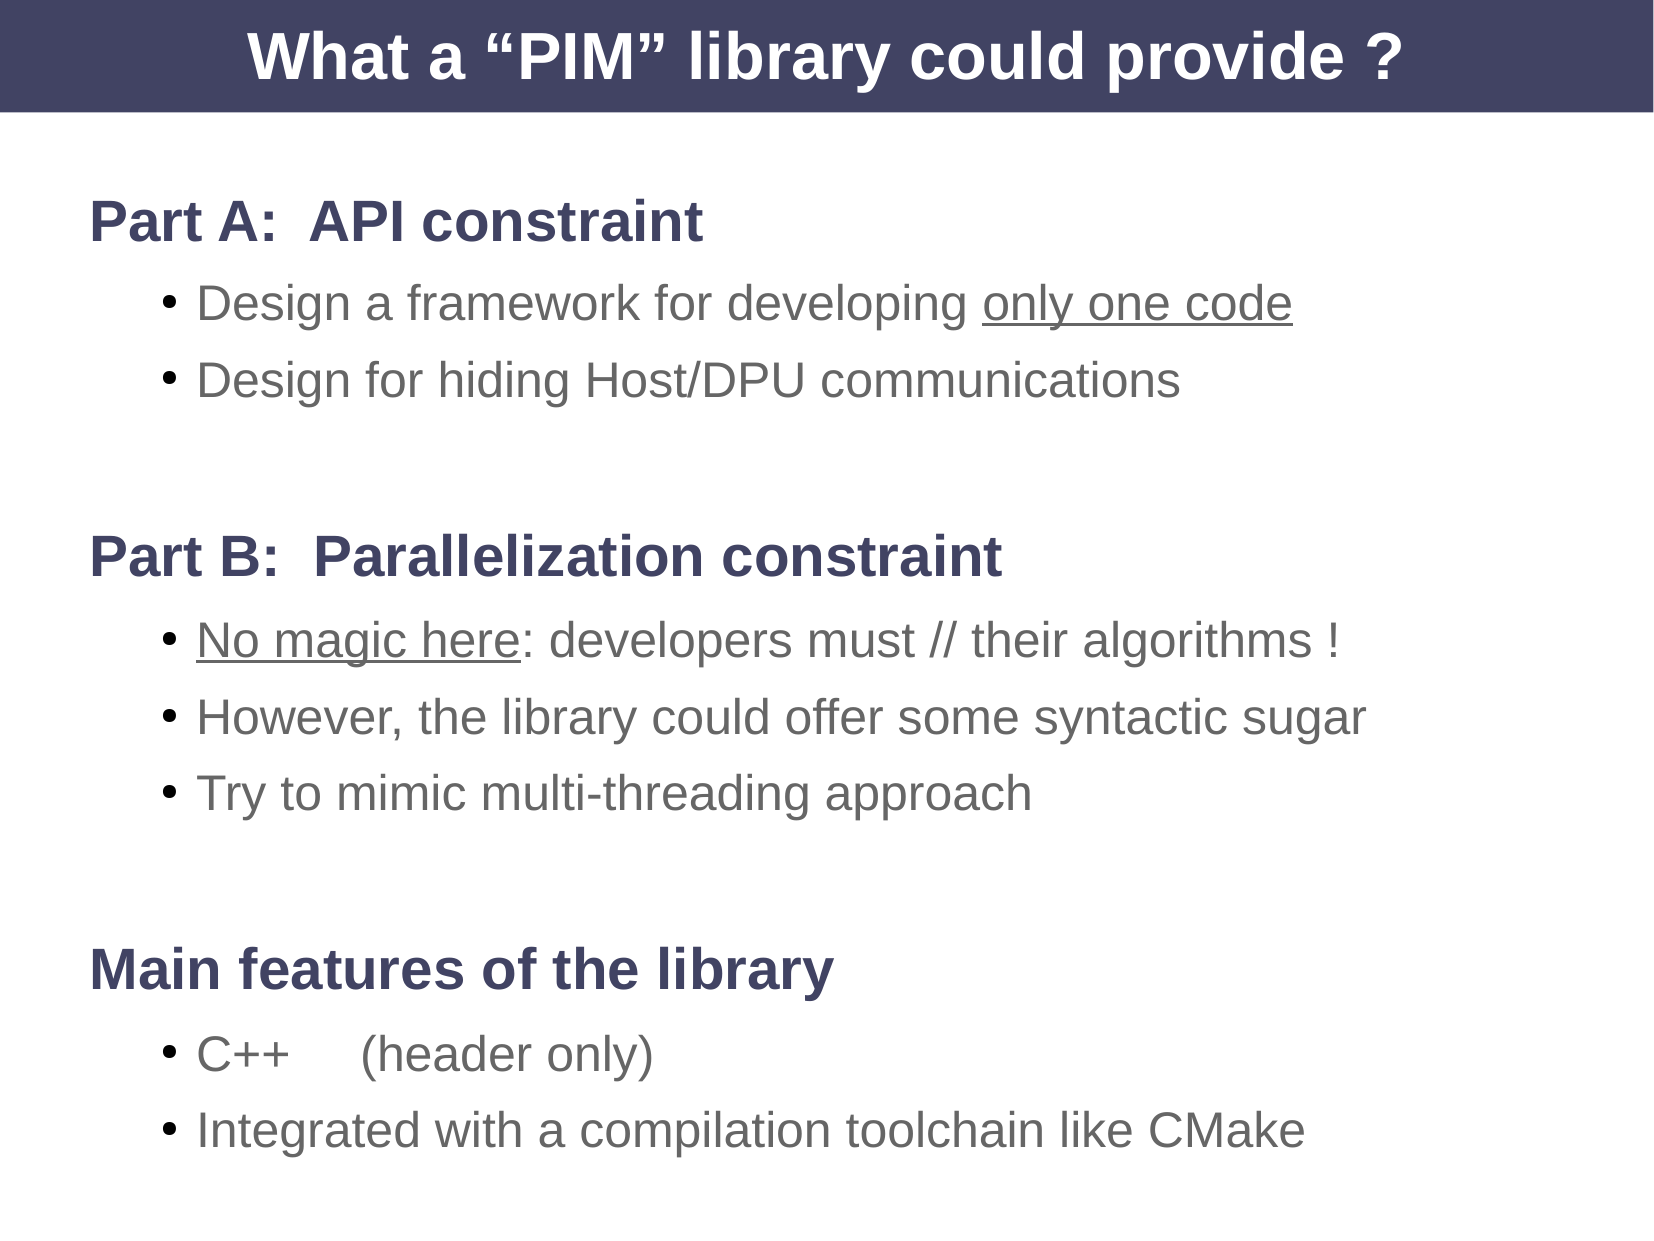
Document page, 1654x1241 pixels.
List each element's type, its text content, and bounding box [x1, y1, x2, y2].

text_box What a “PIM” library could provide ? [0, 0, 1654, 113]
text_box Part A: API constraint Design a framework for developing only one code Design for hiding Host/DPU communications Part B: Parallelization constraint No magic here: developers must // their algorithms ! However, the library could offer some syntactic sugar Try to mimic multi-threading approach Main features of the library C++ (header only) Integrated with a compilation toolchain like CMake [75, 181, 1619, 1166]
